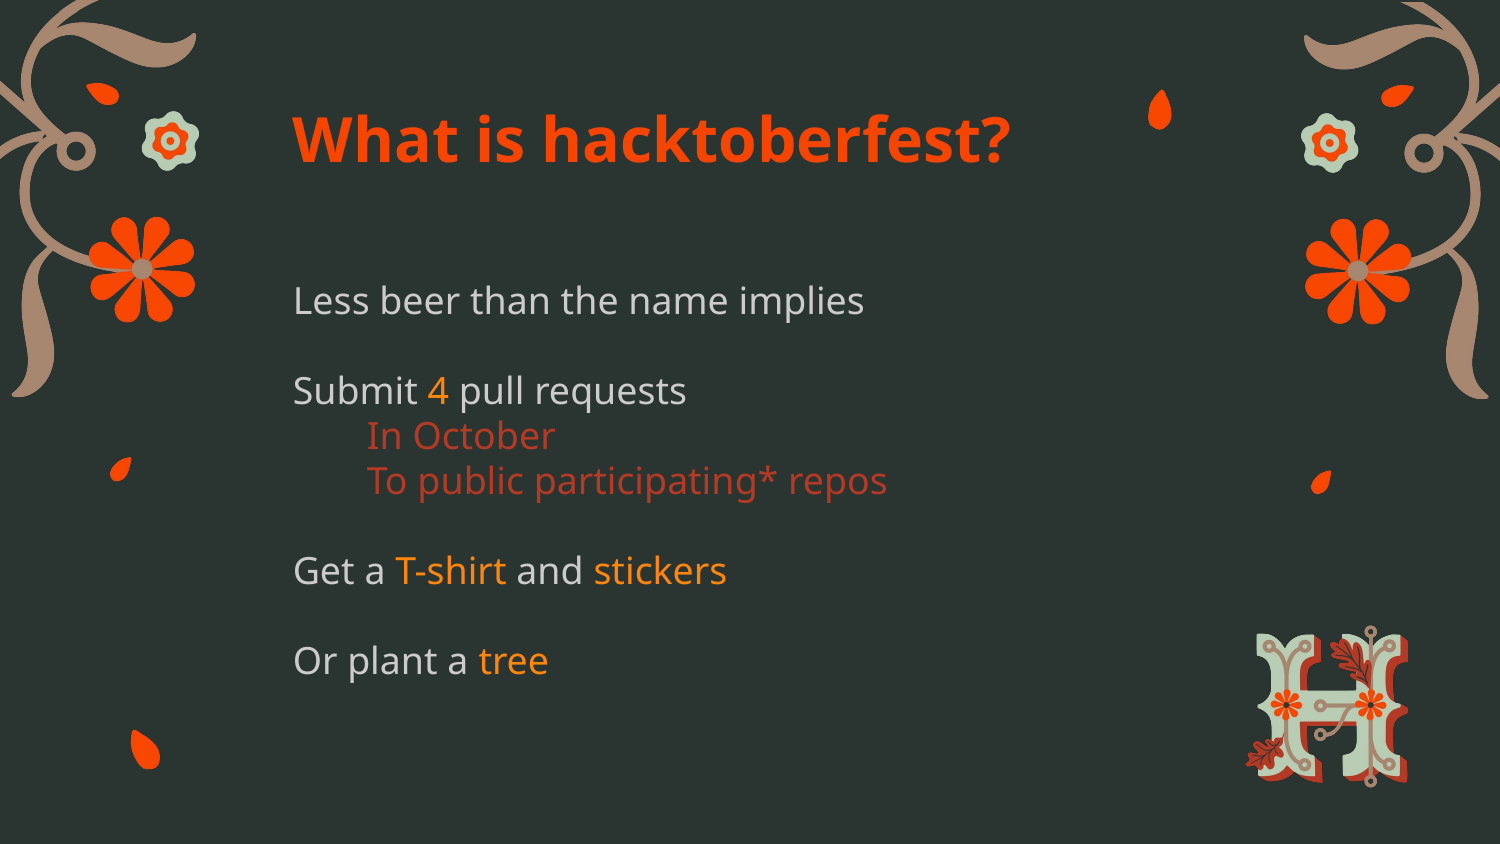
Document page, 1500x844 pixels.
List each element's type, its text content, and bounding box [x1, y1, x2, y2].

picture [122, 729, 167, 772]
picture [1311, 471, 1333, 495]
picture [1245, 624, 1408, 788]
picture [109, 456, 132, 482]
text_box What is hacktoberfest? [281, 94, 1152, 181]
text_box Less beer than the name implies Submit 4 pull requests In October To public participating* repos Get a T-shirt and stickers Or plant a tree [281, 271, 1259, 778]
picture [1152, 89, 1182, 133]
